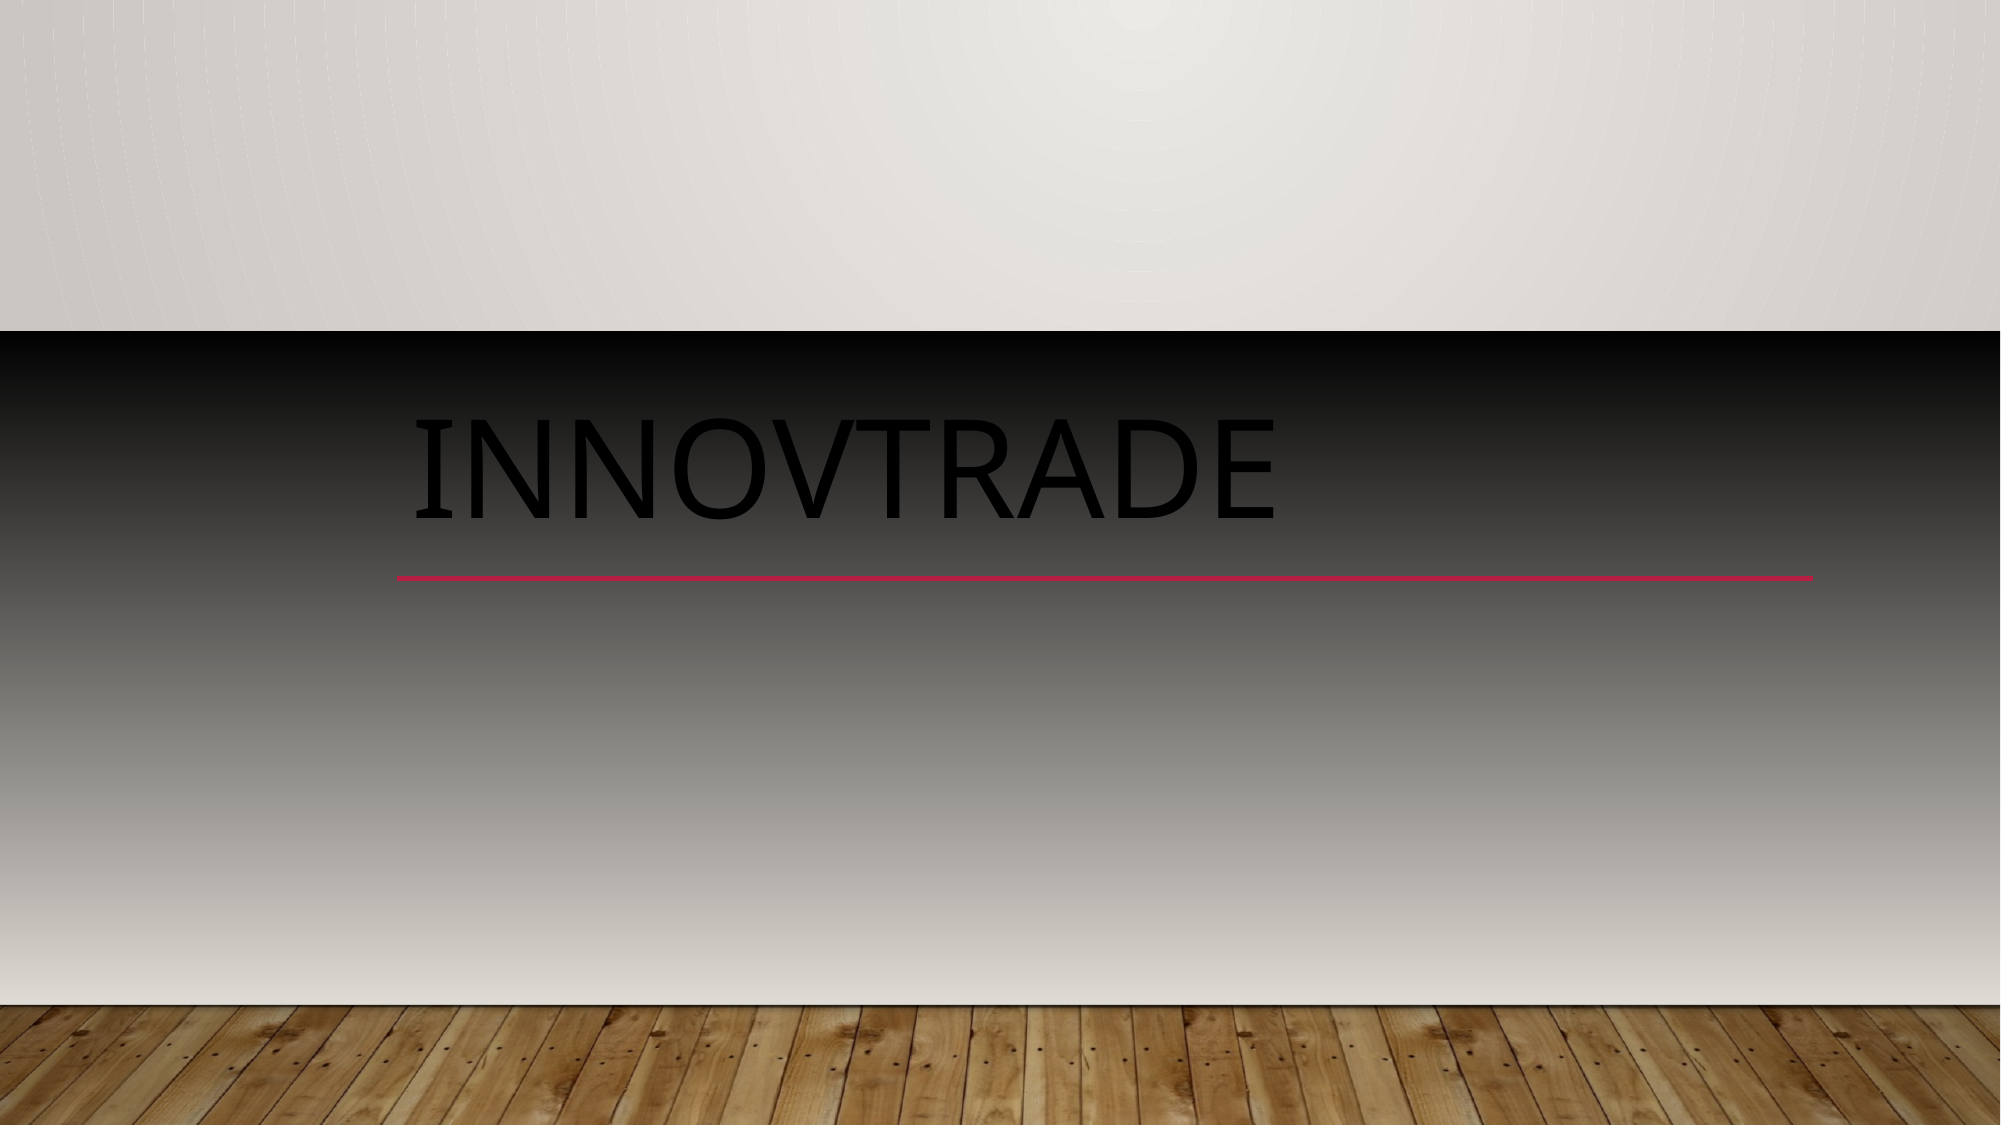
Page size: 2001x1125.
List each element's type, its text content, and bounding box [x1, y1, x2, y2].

title Innovtrade [396, 131, 1814, 549]
